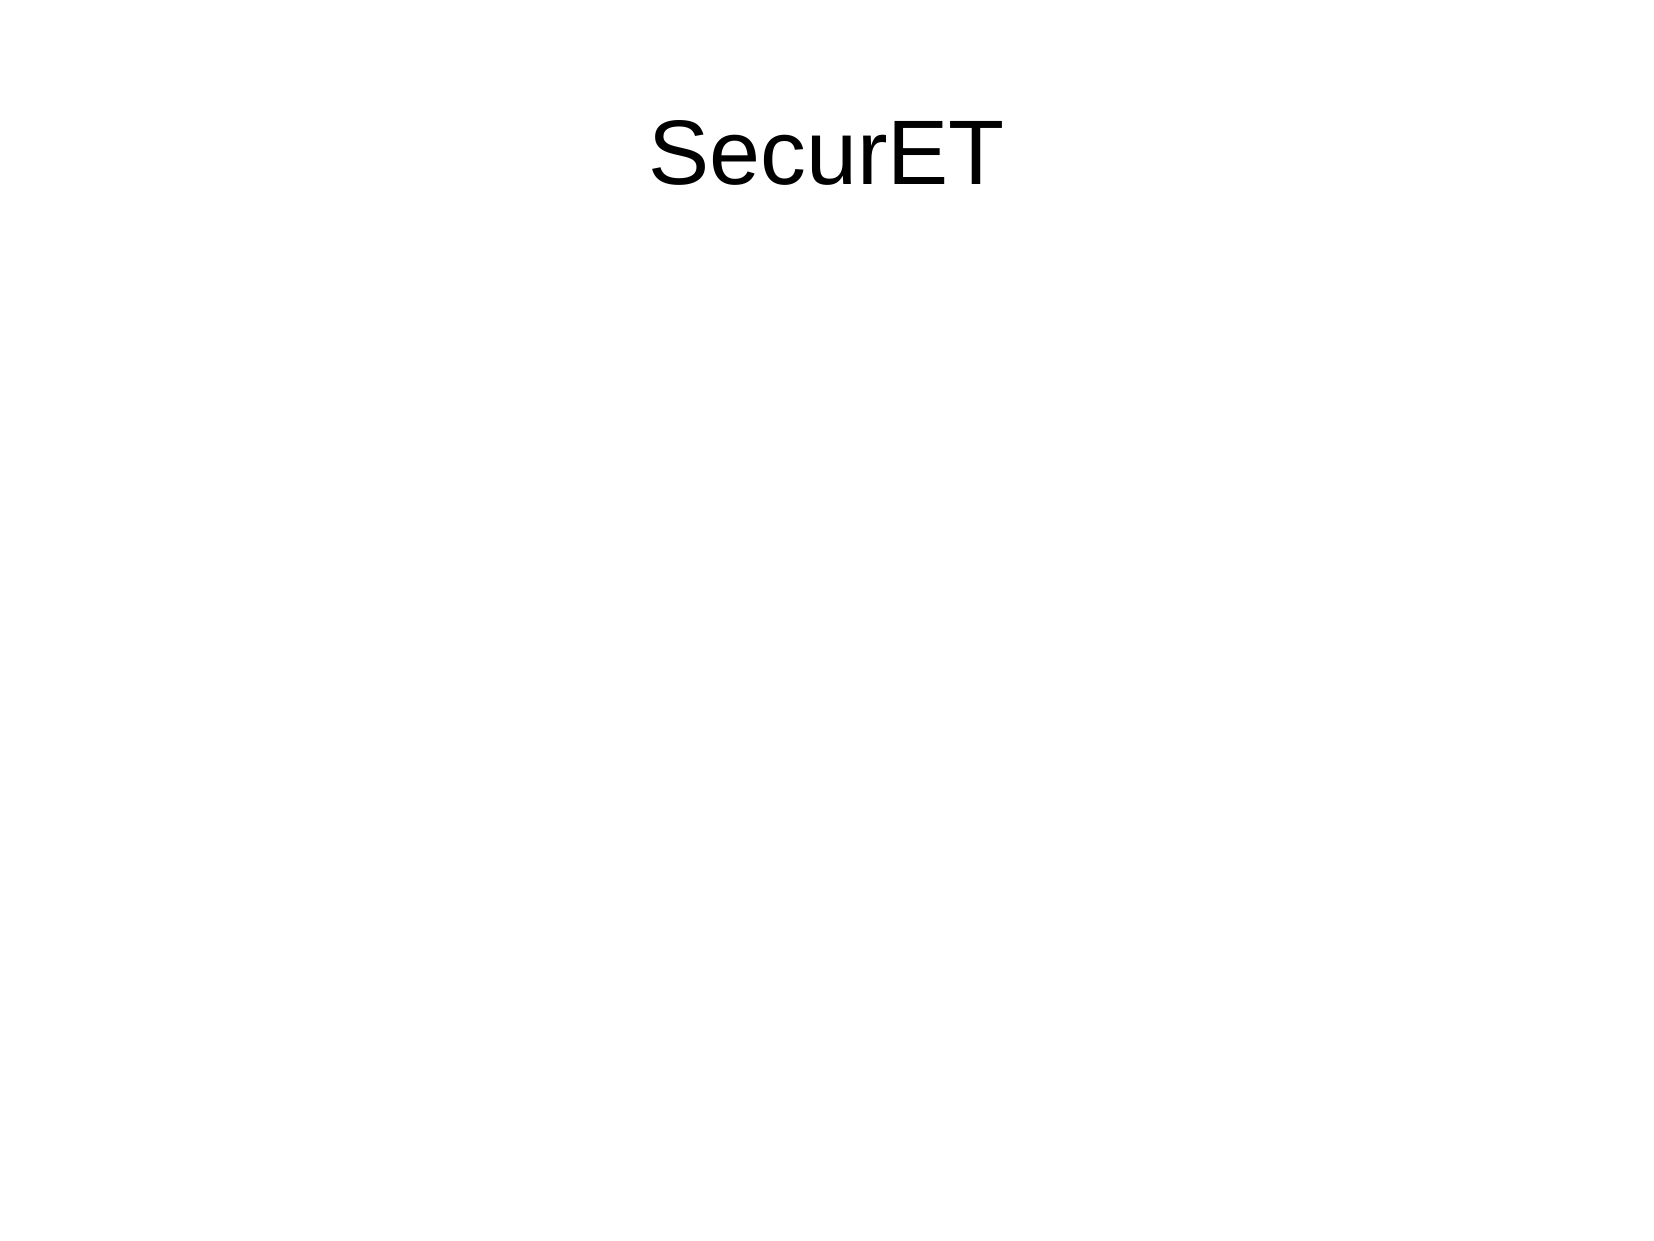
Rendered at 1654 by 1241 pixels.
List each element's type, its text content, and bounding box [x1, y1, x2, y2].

title SecurET [82, 49, 1571, 257]
